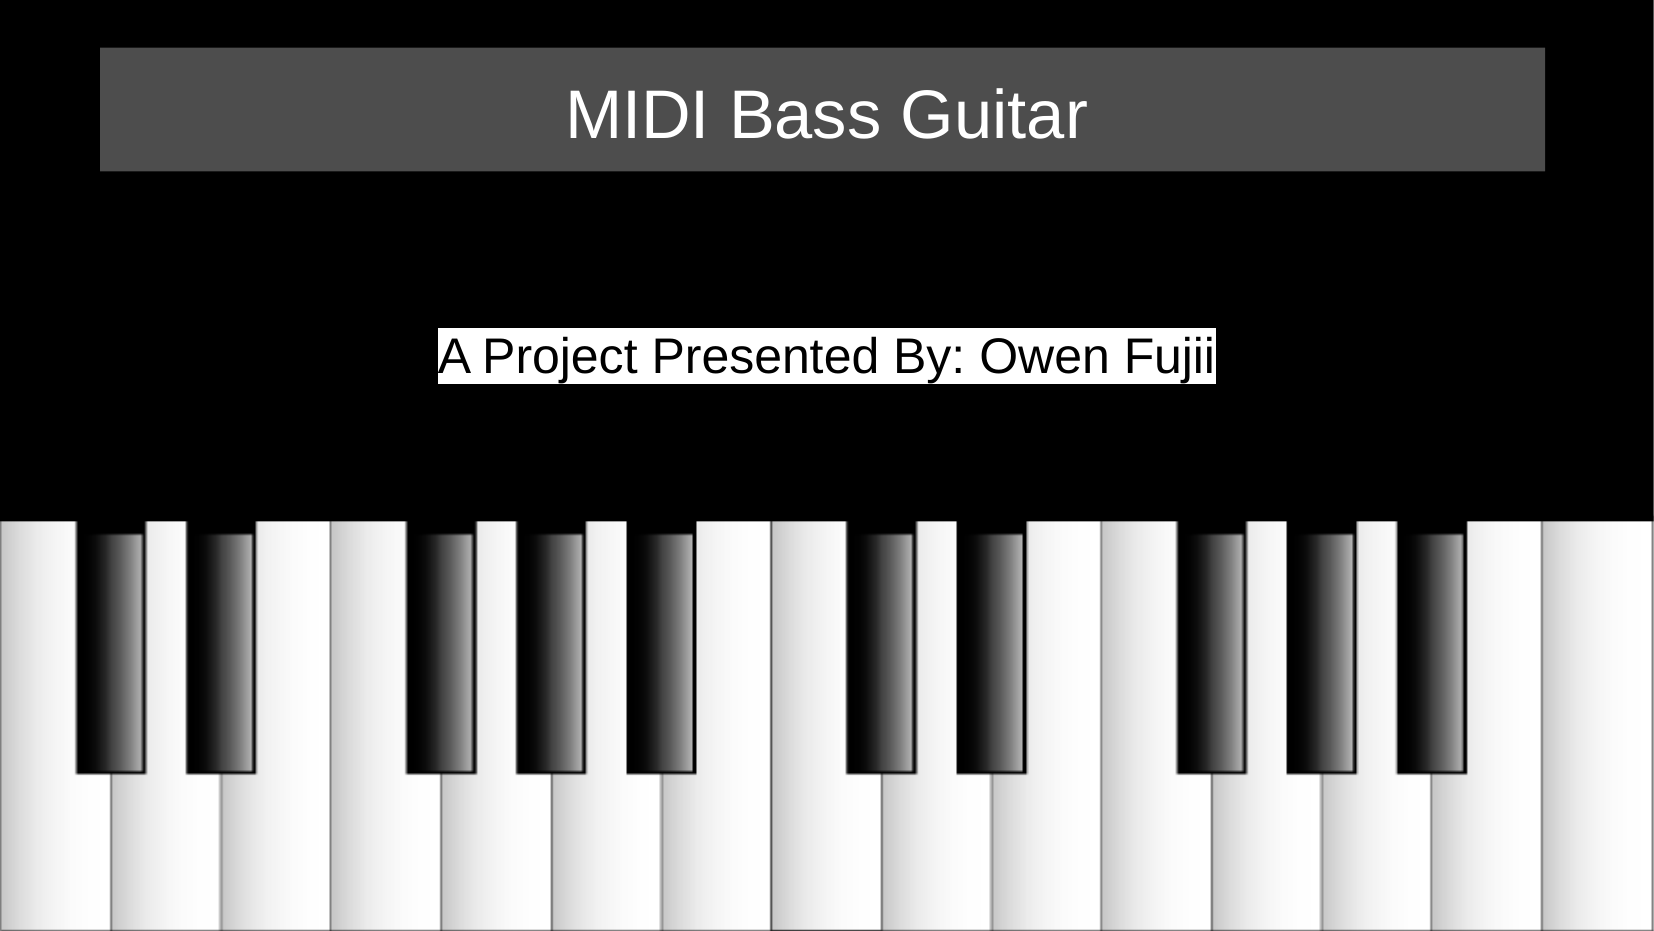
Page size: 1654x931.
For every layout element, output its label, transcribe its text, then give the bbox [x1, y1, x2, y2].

title MIDI Bass Guitar [82, 37, 1571, 193]
subtitle A Project Presented By: Owen Fujii [82, 217, 1571, 494]
picture [0, 522, 1654, 931]
